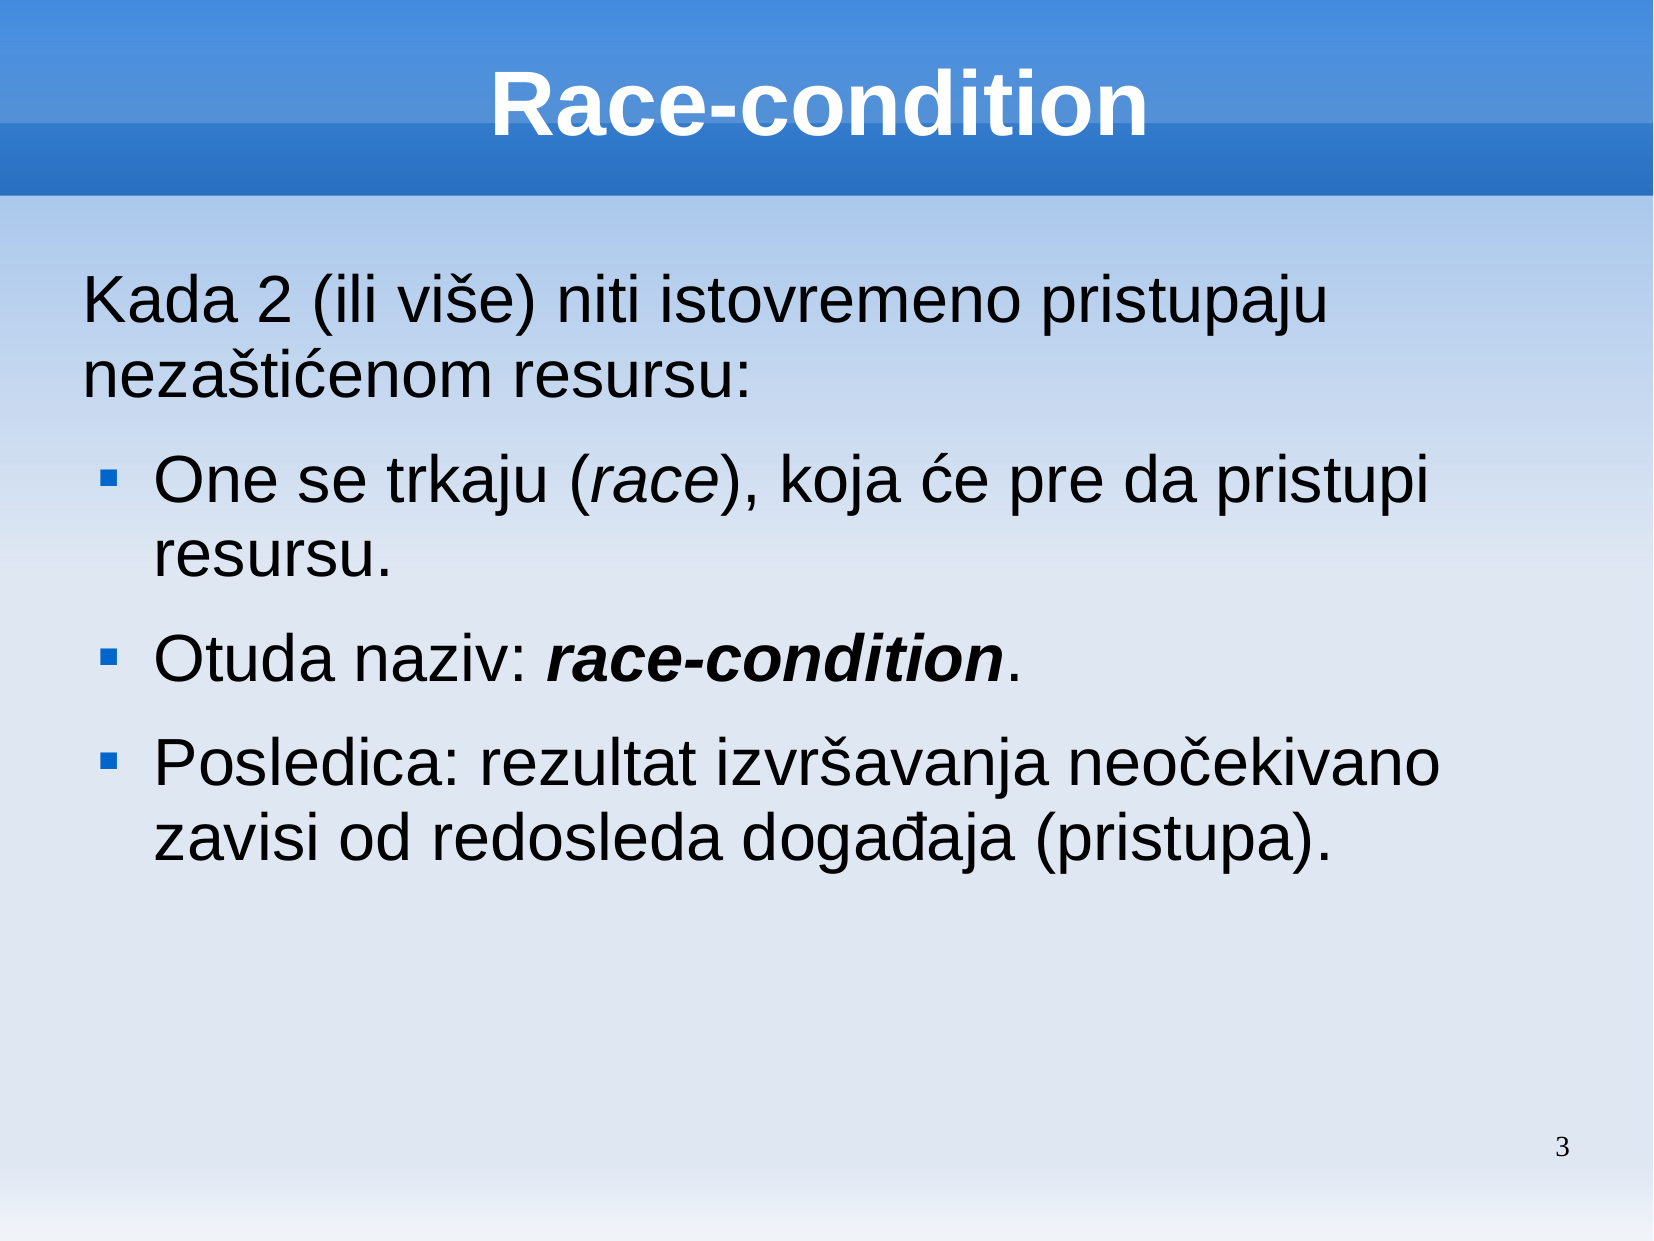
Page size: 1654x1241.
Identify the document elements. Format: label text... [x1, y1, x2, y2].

picture [0, 0, 1654, 1241]
title Race-condition [76, 0, 1565, 208]
list Kada 2 (ili više) niti istovremeno pristupaju nezaštićenom resursu: One se trkaju (race), koja će pre da pristupi resursu. Otuda naziv: race-condition. Posledica: rezultat izvršavanja neočekivano zavisi od redosleda događaja (pristupa). [82, 262, 1571, 1082]
